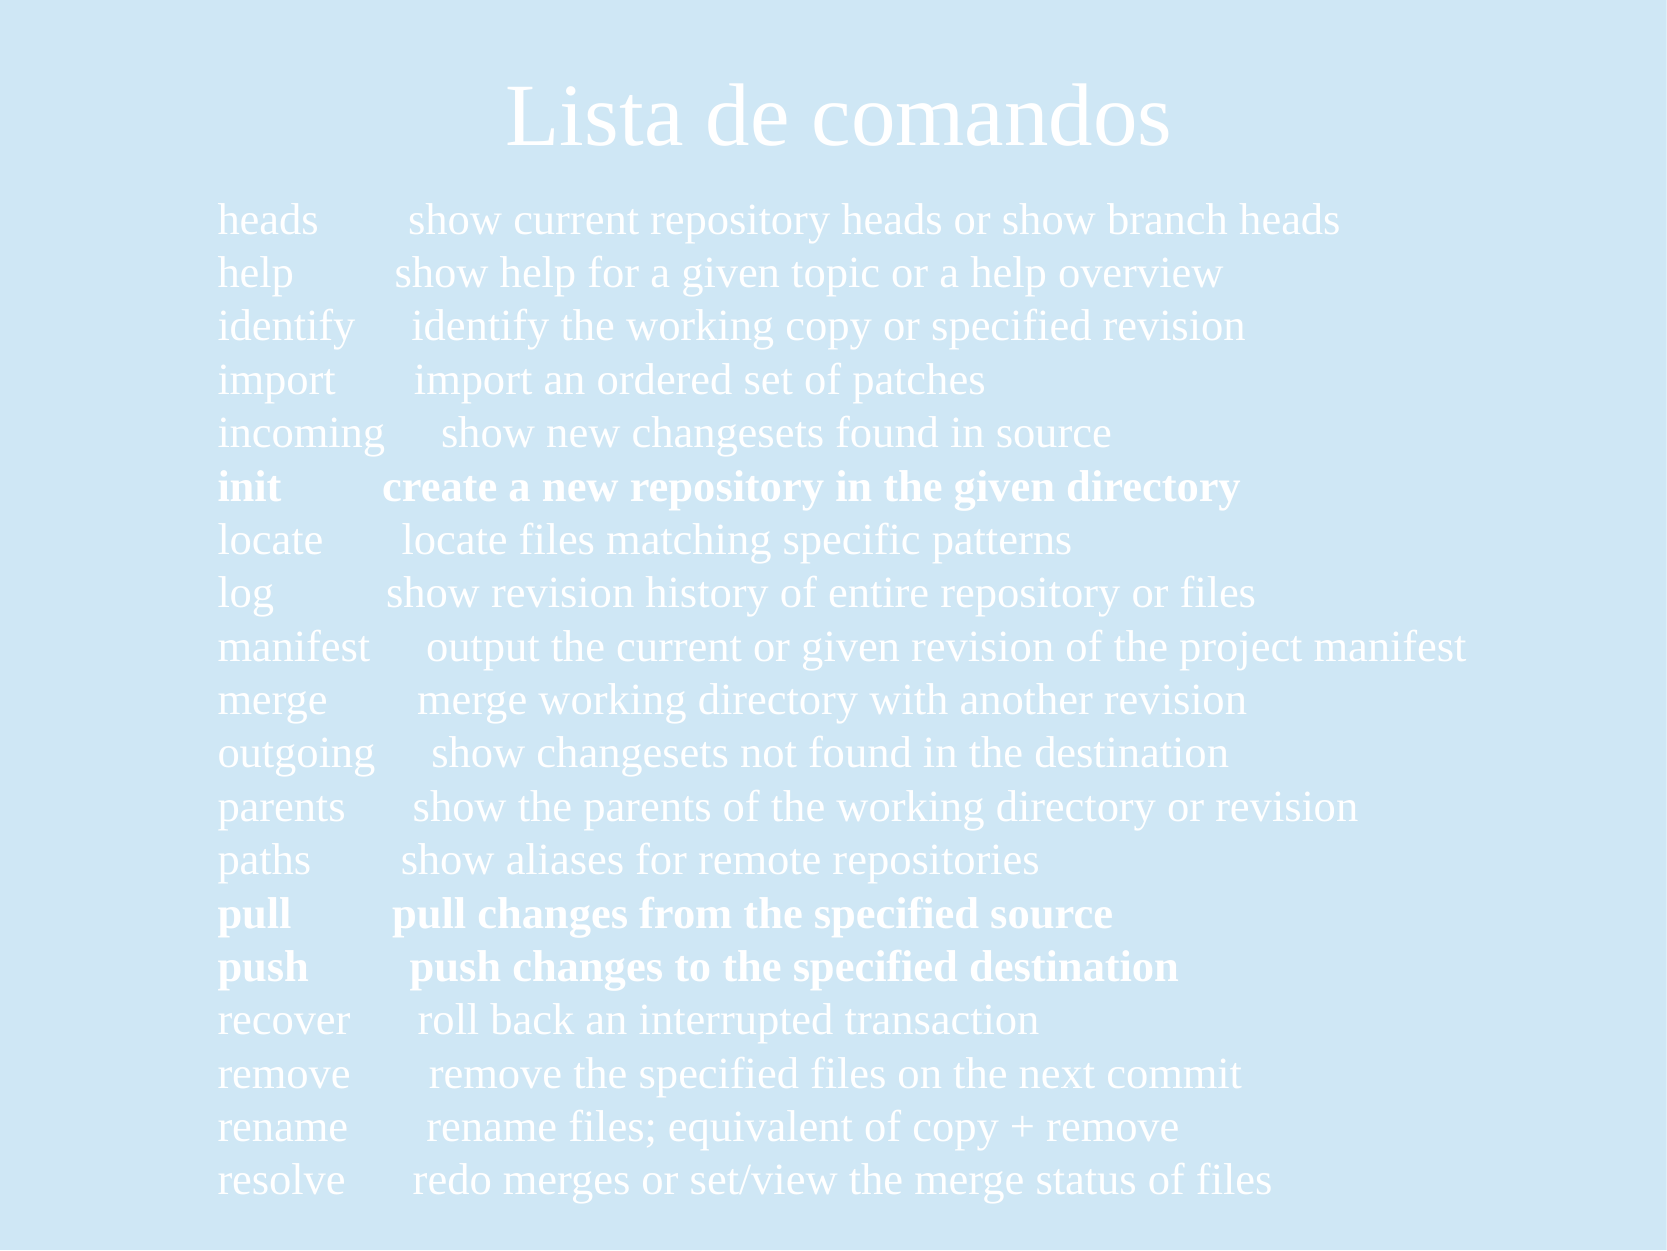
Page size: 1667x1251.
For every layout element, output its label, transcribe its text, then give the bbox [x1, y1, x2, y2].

list heads show current repository heads or show branch heads help show help for a given topic or a help overview identify identify the working copy or specified revision import import an ordered set of patches incoming show new changesets found in source init create a new repository in the given directory locate locate files matching specific patterns log show revision history of entire repository or files manifest output the current or given revision of the project manifest merge merge working directory with another revision outgoing show changesets not found in the destination parents show the parents of the working directory or revision paths show aliases for remote repositories pull pull changes from the specified source push push changes to the specified destination recover roll back an interrupted transaction remove remove the specified files on the next commit rename rename files; equivalent of copy + remove resolve redo merges or set/view the merge status of files [200, 183, 1532, 1235]
title Lista de comandos [50, 50, 1630, 213]
